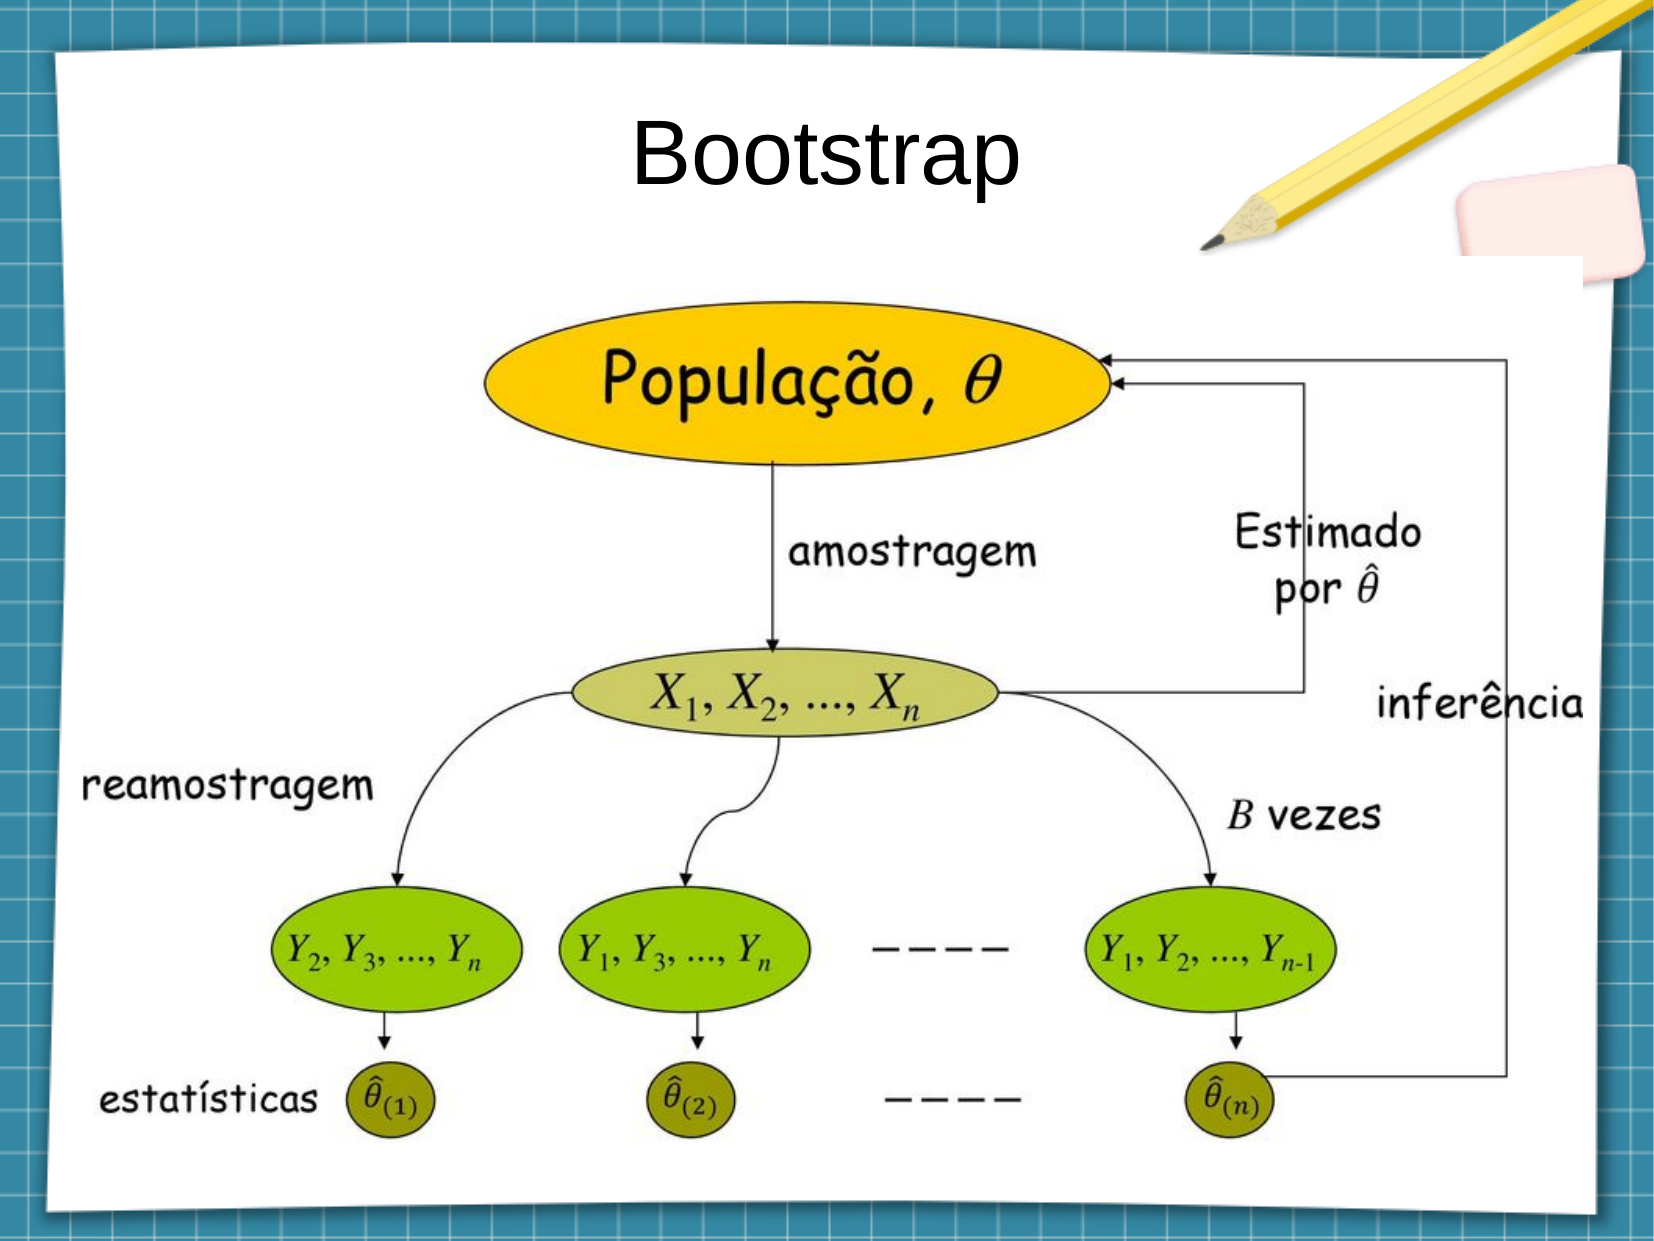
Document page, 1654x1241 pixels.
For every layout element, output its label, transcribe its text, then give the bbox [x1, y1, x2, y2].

title Bootstrap [82, 49, 1571, 256]
picture [0, 0, 1654, 1241]
